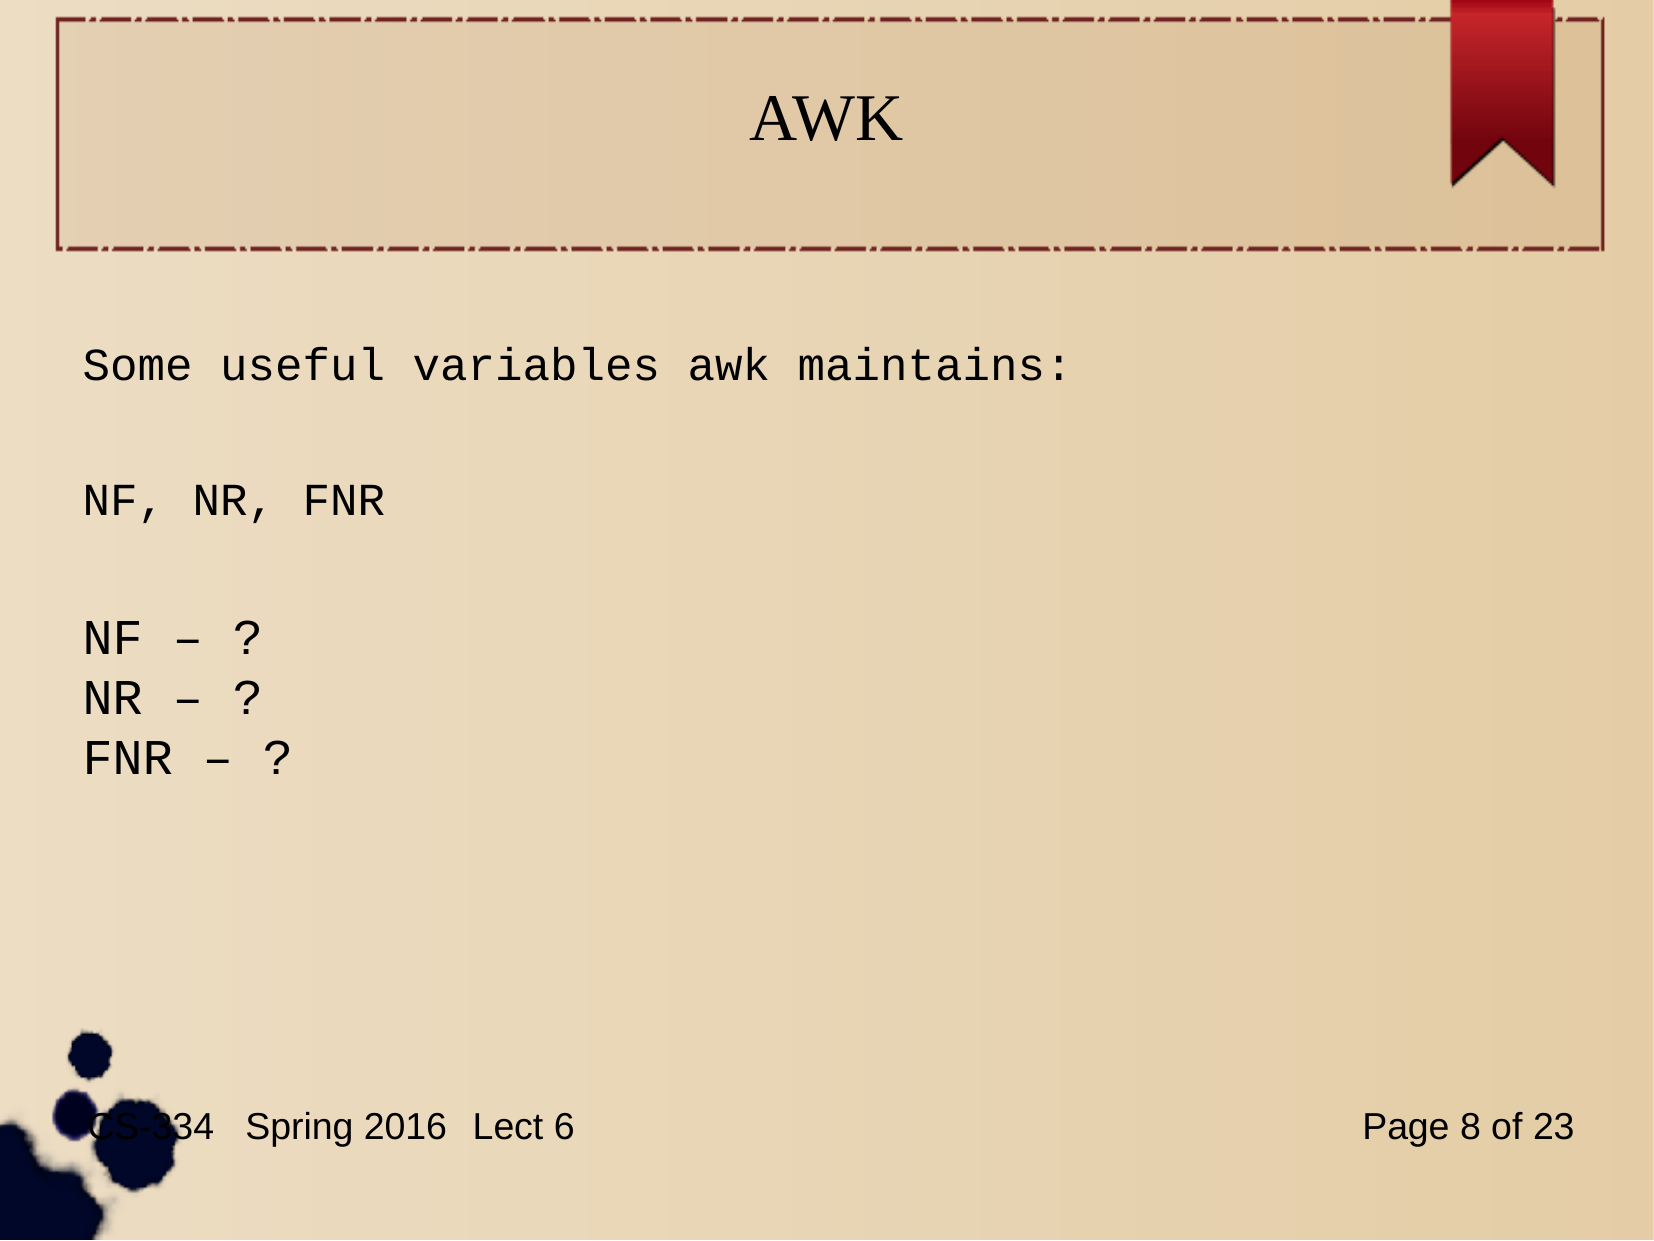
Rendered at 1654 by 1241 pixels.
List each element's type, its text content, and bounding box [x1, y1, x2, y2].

text_box CS-334 Spring 2016 Lect 6 Page <number> of 23 [6, 1095, 1654, 1165]
text_box Some useful variables awk maintains: NF, NR, FNR NF – ? NR – ? FNR – ? [82, 213, 1571, 986]
picture [0, 0, 1654, 1240]
text_box AWK [82, 47, 1571, 180]
